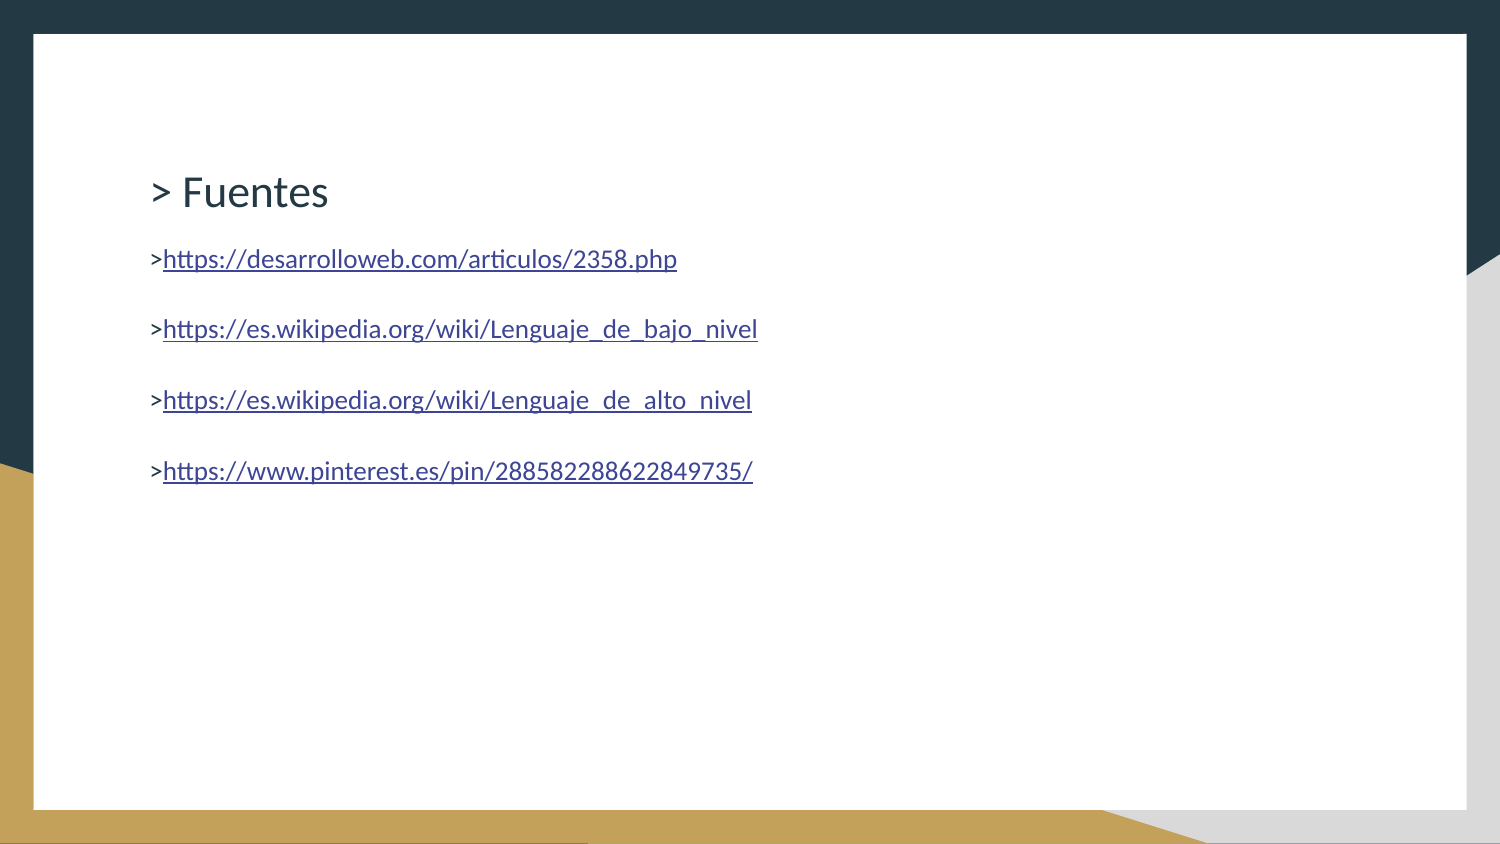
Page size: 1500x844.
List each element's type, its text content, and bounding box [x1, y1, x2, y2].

title > Fuentes [134, 138, 1366, 221]
list >https://desarrolloweb.com/articulos/2358.php >https://es.wikipedia.org/wiki/Lenguaje_de_bajo_nivel >https://es.wikipedia.org/wiki/Lenguaje_de_alto_nivel >https://www.pinterest.es/pin/288582288622849735/ [134, 221, 1366, 623]
